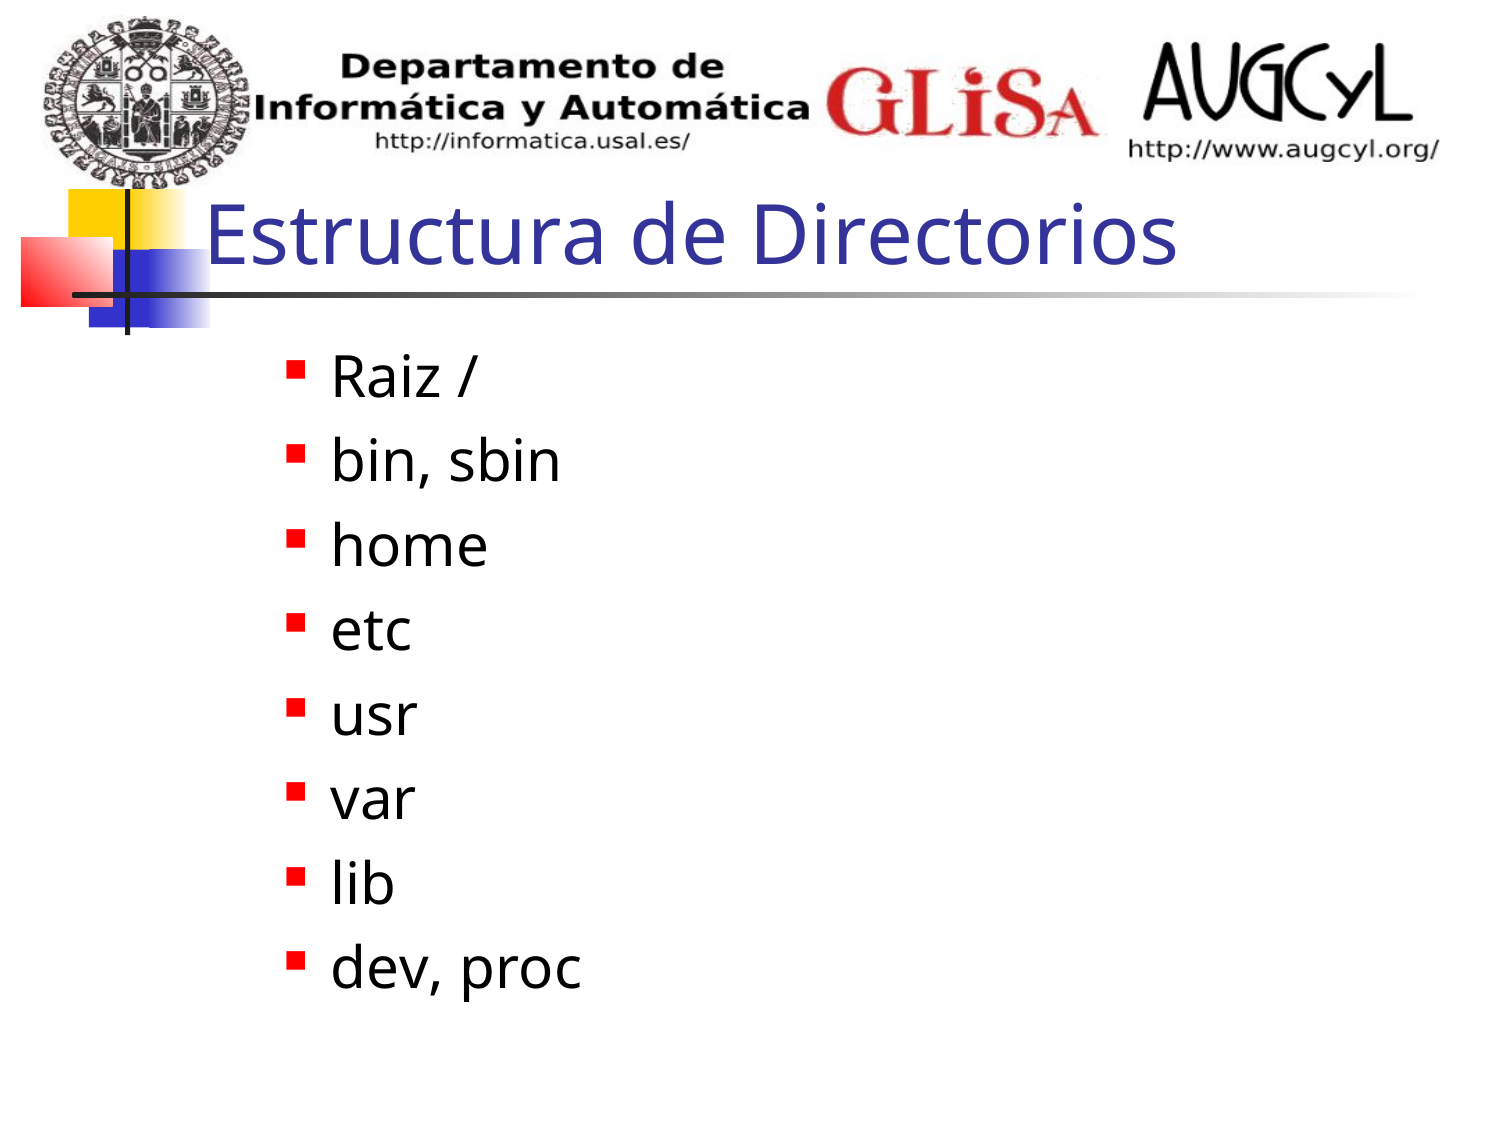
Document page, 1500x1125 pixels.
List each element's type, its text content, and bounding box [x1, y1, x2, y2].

picture [41, 15, 1463, 189]
list Raiz / bin, sbin home etc usr var lib dev, proc [193, 331, 1469, 1090]
title Estructura de Directorios [188, 37, 1468, 289]
